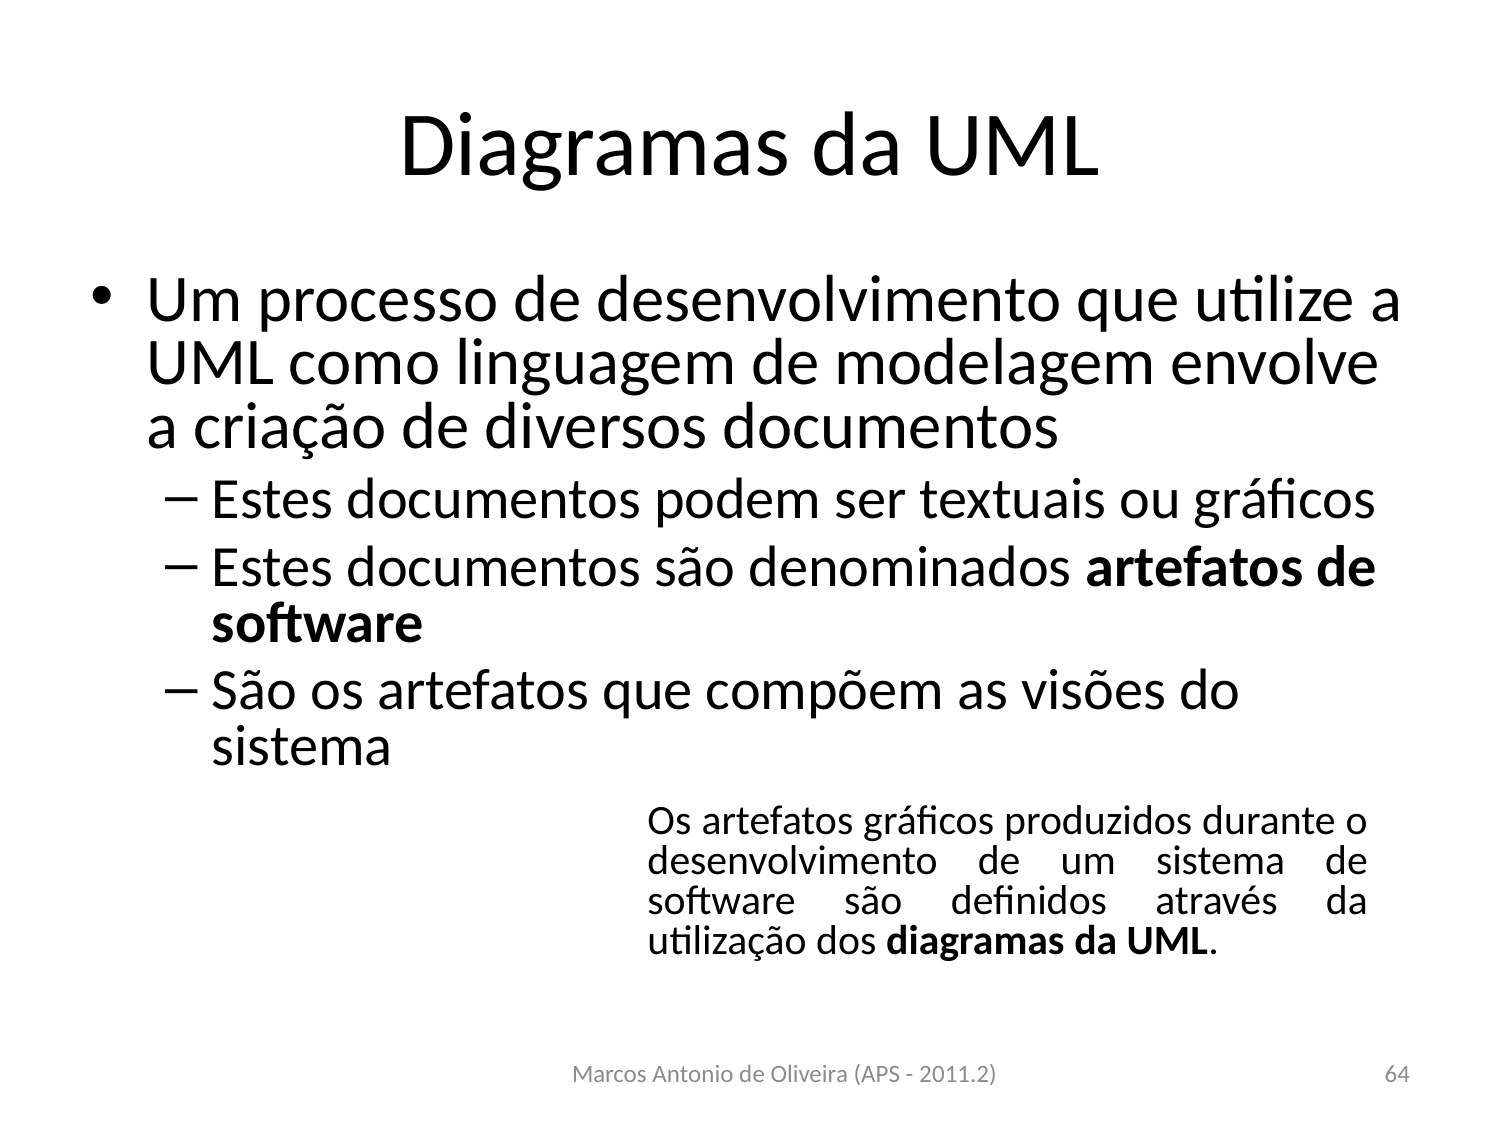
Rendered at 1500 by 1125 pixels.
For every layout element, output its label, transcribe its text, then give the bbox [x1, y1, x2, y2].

text_box Os artefatos gráficos produzidos durante o desenvolvimento de um sistema de software são definidos através da utilização dos diagramas da UML. [632, 794, 1383, 970]
list Um processo de desenvolvimento que utilize a UML como linguagem de modelagem envolve a criação de diversos documentos Estes documentos podem ser textuais ou gráficos Estes documentos são denominados artefatos de software São os artefatos que compõem as visões do sistema [75, 262, 1425, 1005]
title Diagramas da UML [75, 45, 1425, 233]
slide_number <número> [1074, 1042, 1425, 1103]
footer Marcos Antonio de Oliveira (APS - 2011.2) [512, 1042, 1058, 1103]
